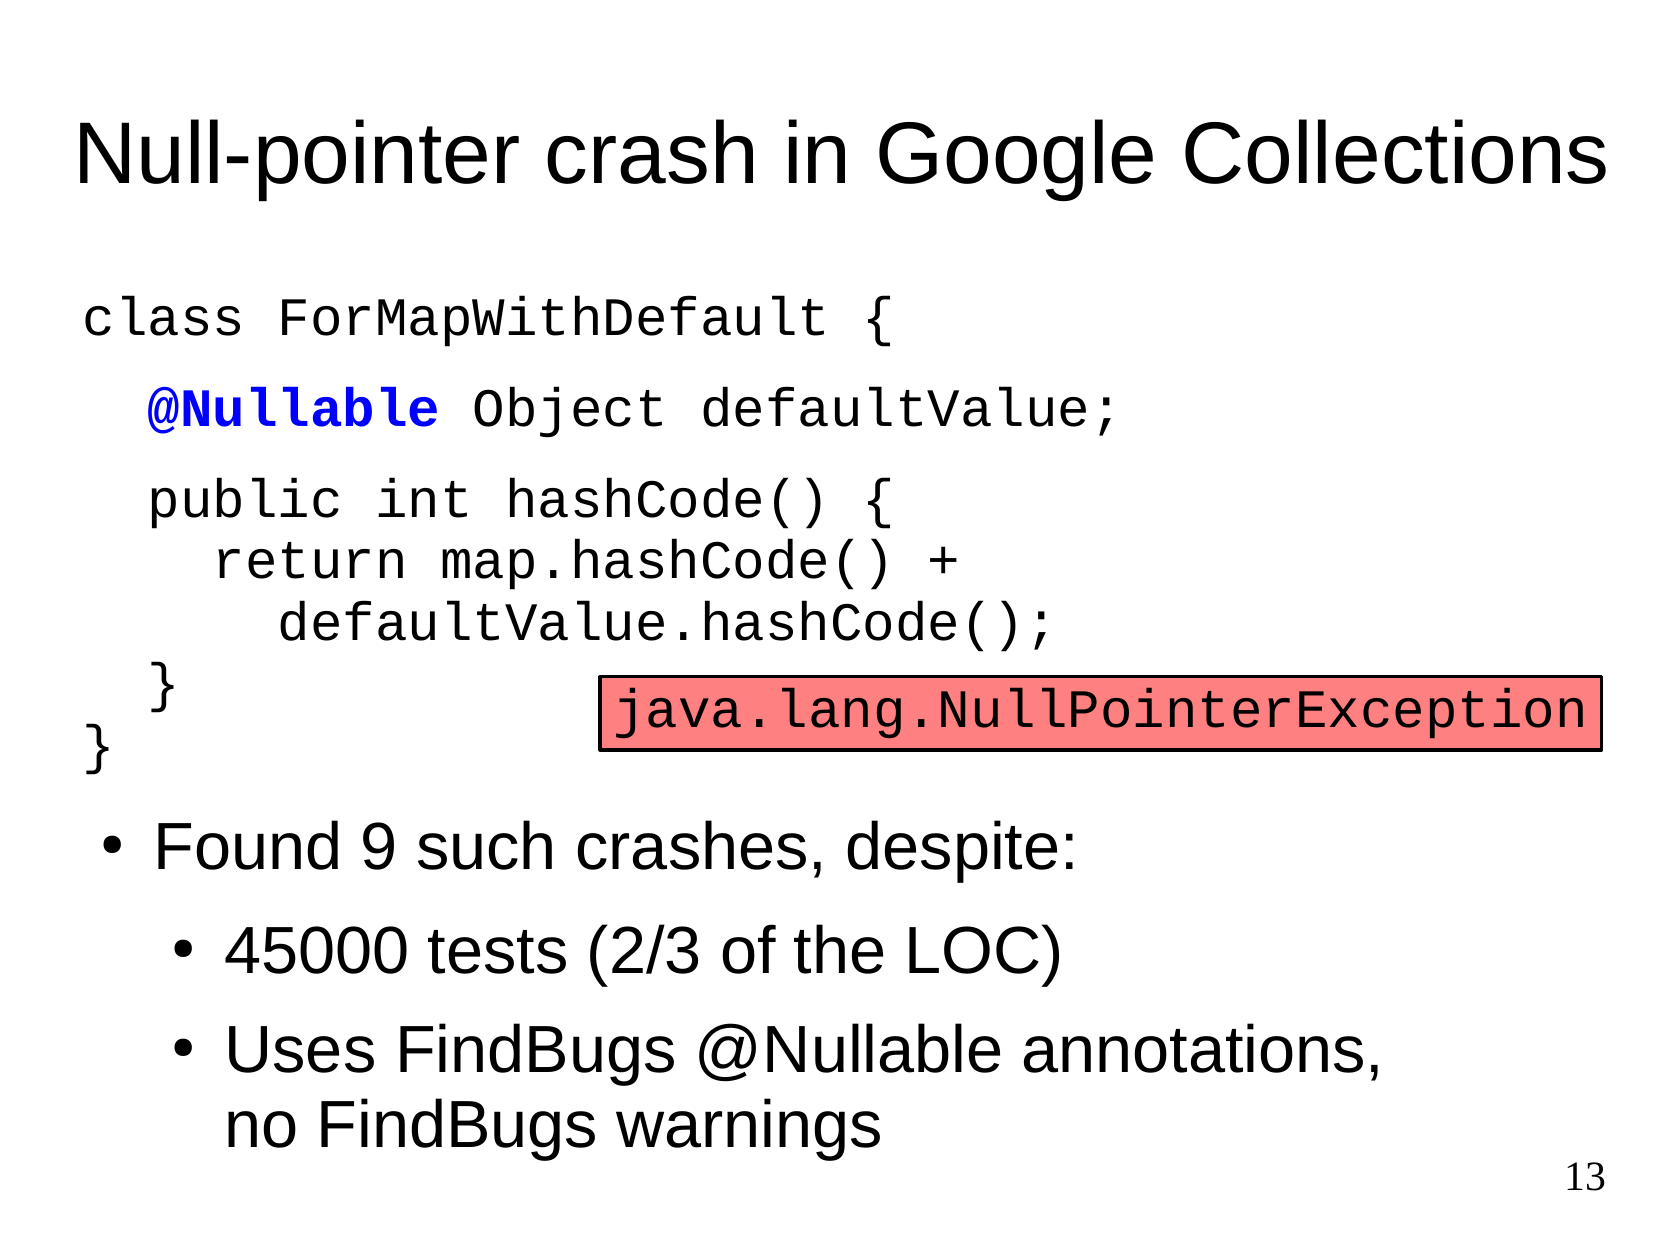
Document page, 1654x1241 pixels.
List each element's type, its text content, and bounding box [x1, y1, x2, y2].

title Null-pointer crash in Google Collections [41, 49, 1613, 257]
list class ForMapWithDefault { @Nullable Object defaultValue; public int hashCode() { return map.hashCode() + defaultValue.hashCode(); } } Found 9 such crashes, despite: 45000 tests (2/3 of the LOC) Uses FindBugs @Nullable annotations, no FindBugs warnings [82, 290, 1571, 1162]
text_box java.lang.NullPointerException [600, 676, 1602, 751]
